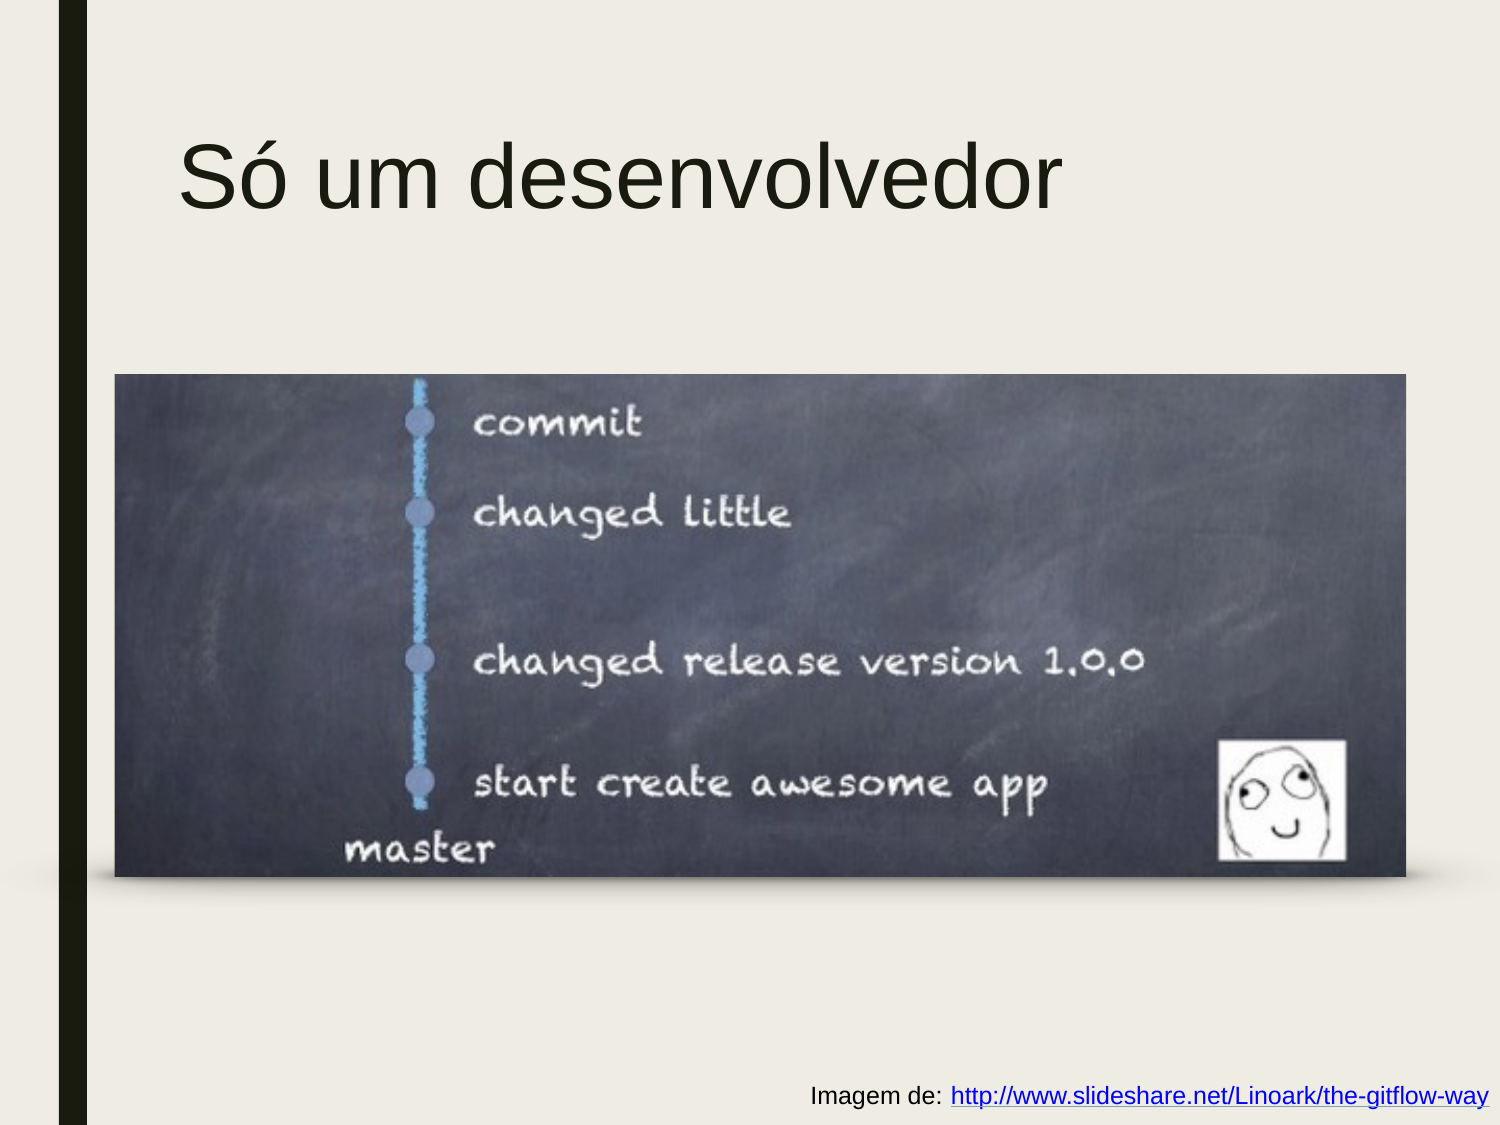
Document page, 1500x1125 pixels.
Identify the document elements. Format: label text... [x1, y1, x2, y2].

text_box Imagem de: http://www.slideshare.net/Linoark/the-gitflow-way [808, 1077, 1492, 1110]
text_box [0, 374, 1500, 1033]
title Só um desenvolvedor [174, 114, 1066, 305]
